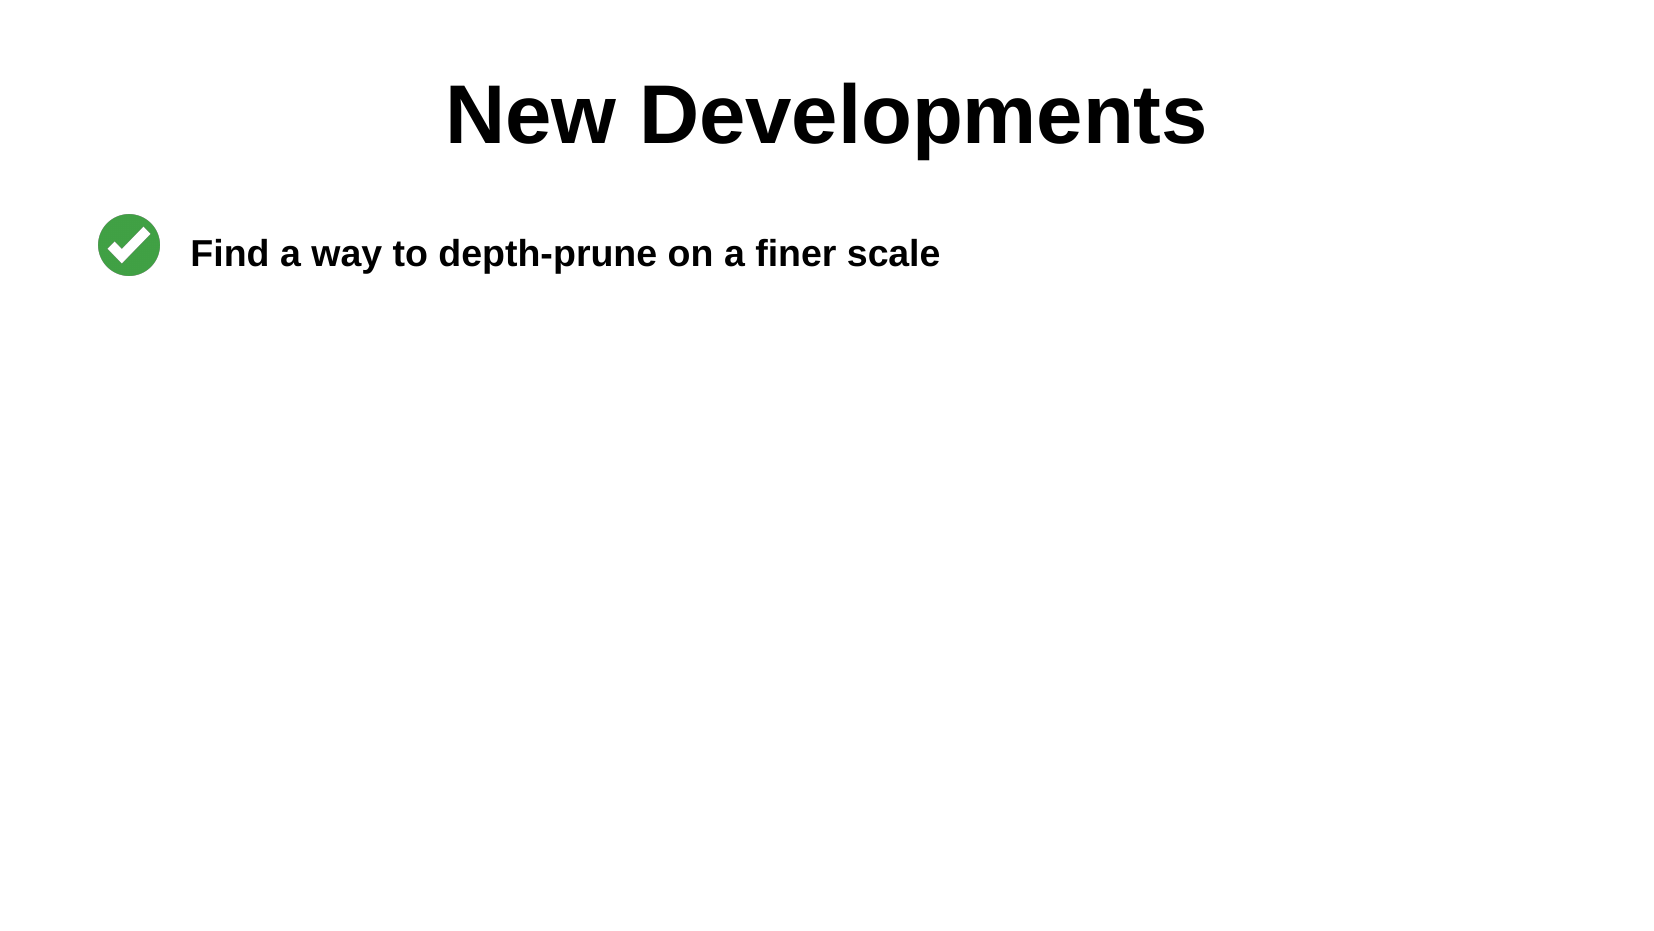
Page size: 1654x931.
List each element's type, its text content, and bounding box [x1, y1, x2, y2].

text_box Find a way to depth-prune on a finer scale [175, 225, 1051, 315]
title New Developments [82, 37, 1571, 193]
picture [96, 212, 162, 278]
